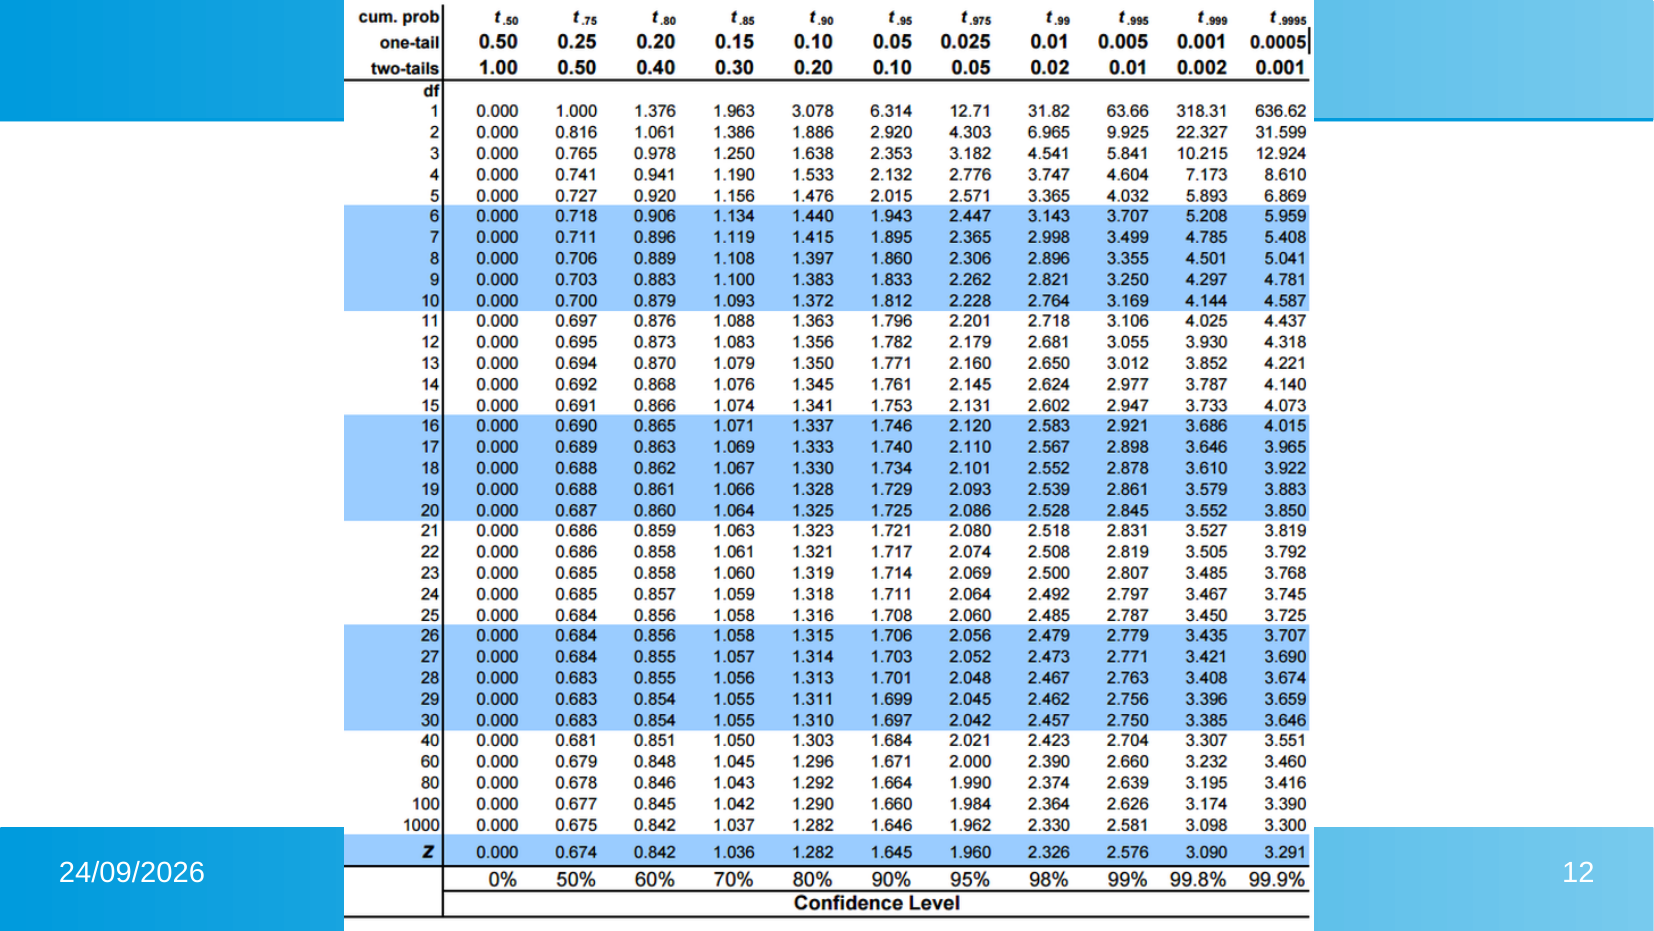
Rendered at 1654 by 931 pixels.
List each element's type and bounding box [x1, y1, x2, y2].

picture [344, 0, 1314, 931]
